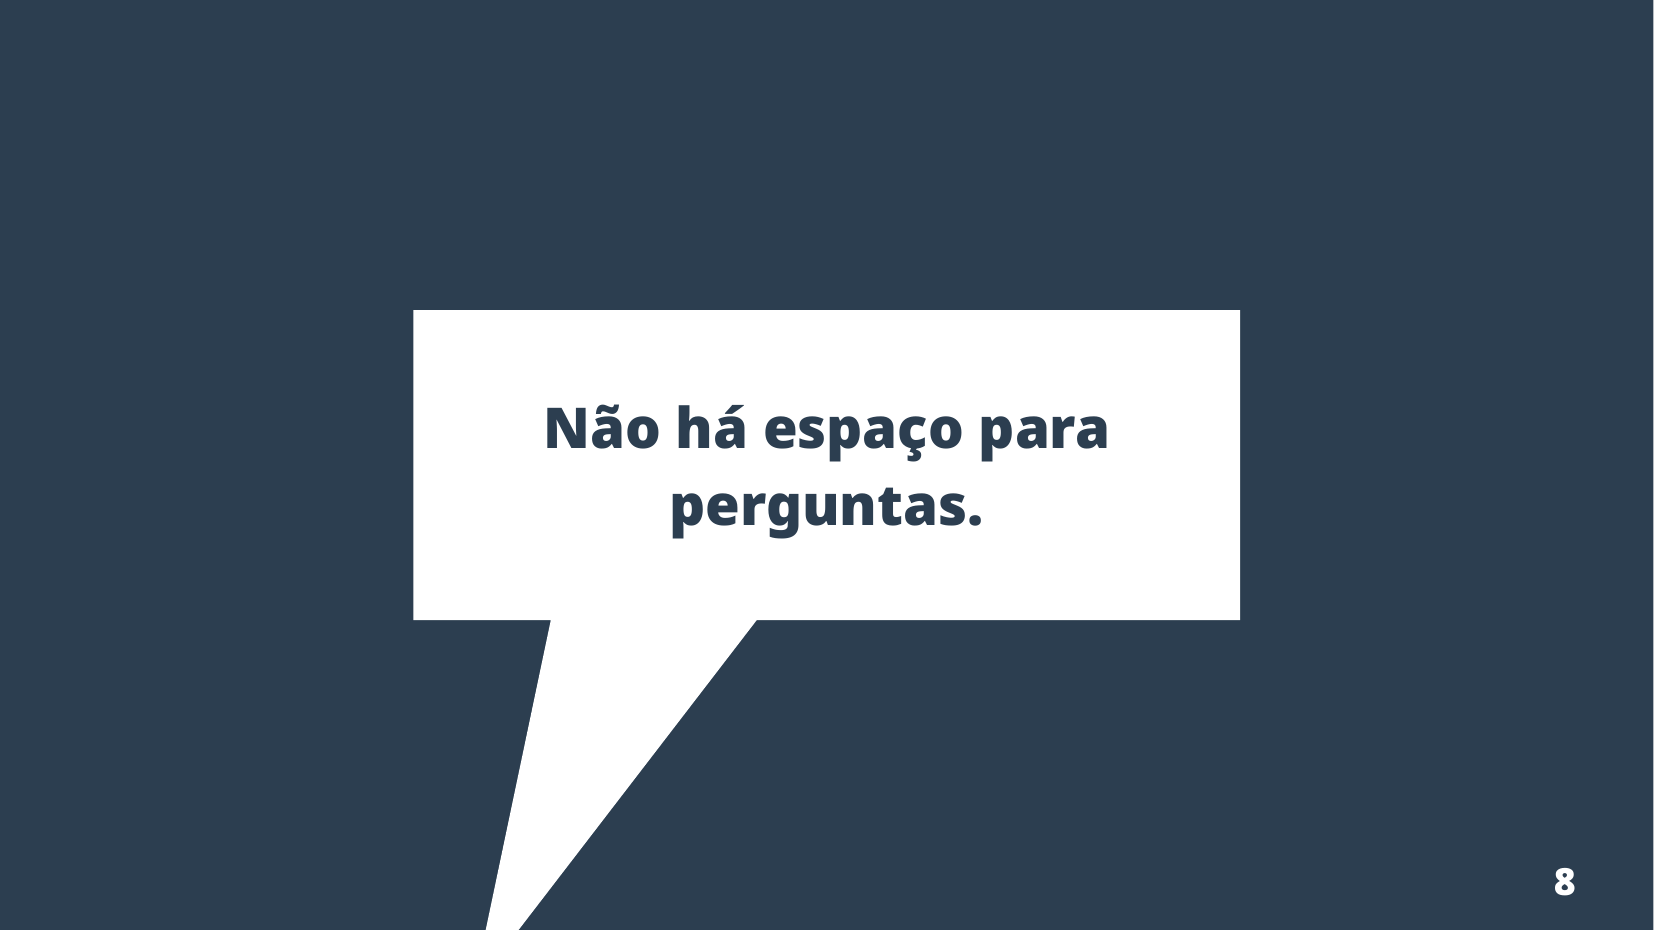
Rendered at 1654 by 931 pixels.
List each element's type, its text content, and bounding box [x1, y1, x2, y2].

title Não há espaço para perguntas. [442, 332, 1211, 598]
